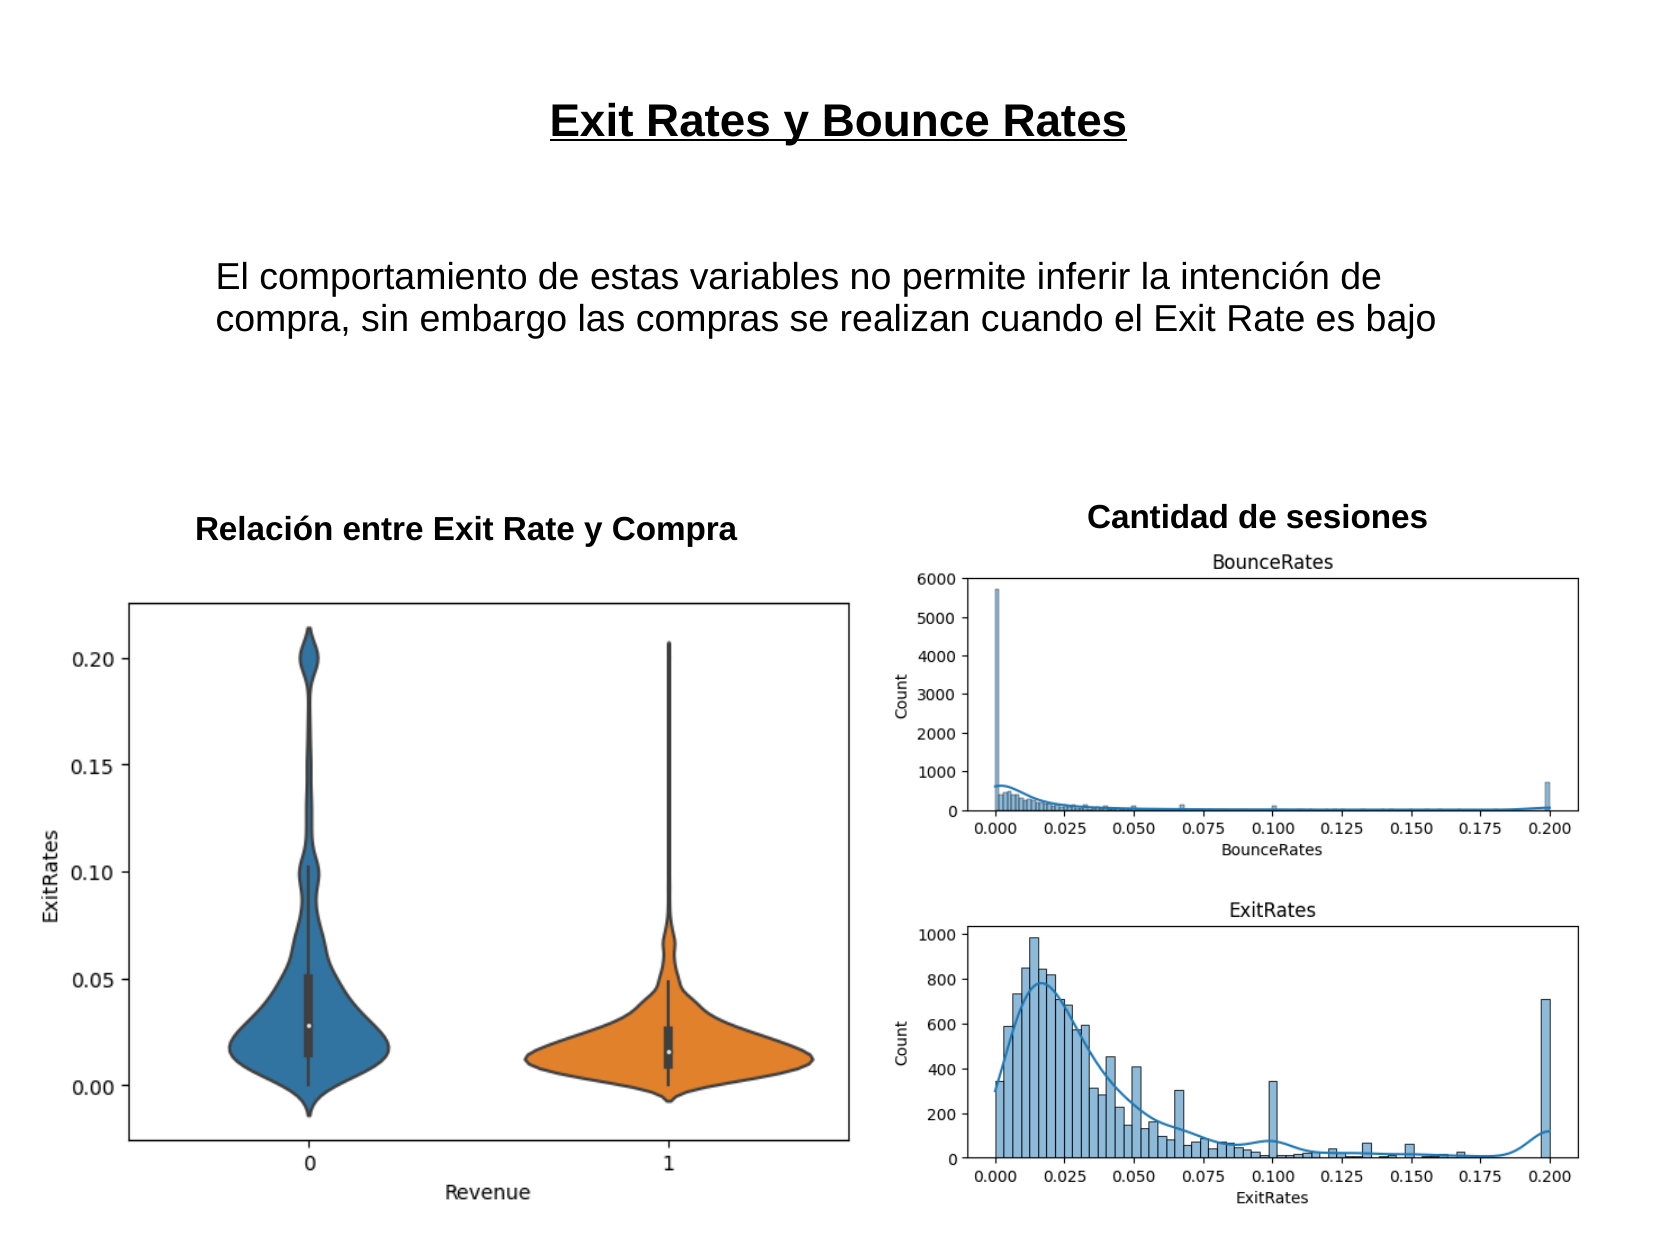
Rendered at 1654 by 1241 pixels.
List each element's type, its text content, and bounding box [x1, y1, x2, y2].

text_box Cantidad de sesiones [862, 491, 1654, 544]
text_box Relación entre Exit Rate y Compra [70, 503, 863, 556]
picture [27, 590, 863, 1217]
text_box Exit Rates y Bounce Rates [59, 87, 1619, 154]
picture [874, 544, 1597, 1205]
text_box El comportamiento de estas variables no permite inferir la intención de compra, sin embargo las compras se realizan cuando el Exit Rate es bajo [200, 248, 1477, 449]
